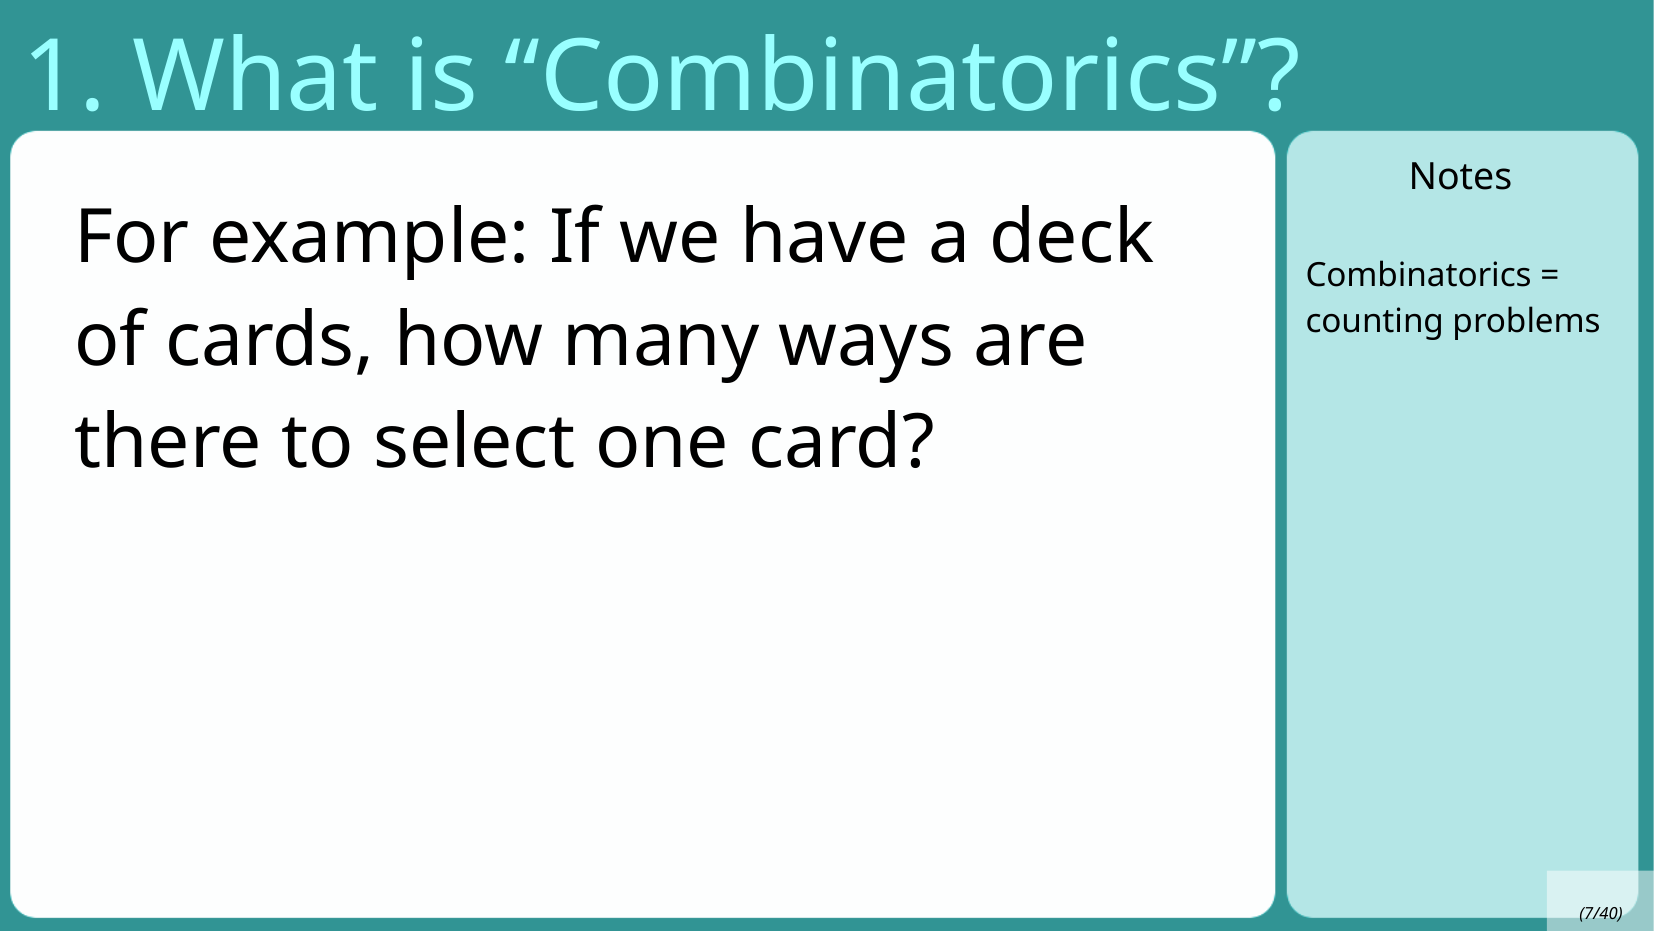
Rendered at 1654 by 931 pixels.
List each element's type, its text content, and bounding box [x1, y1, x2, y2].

text_box Notes Combinatorics = counting problems [1290, 141, 1631, 316]
text_box For example: If we have a deck of cards, how many ways are there to select one card? [74, 182, 1244, 436]
text_box (<number>/40) [1546, 877, 1654, 931]
picture [0, 0, 1654, 931]
title 1. What is “Combinatorics”? [22, 13, 1511, 130]
